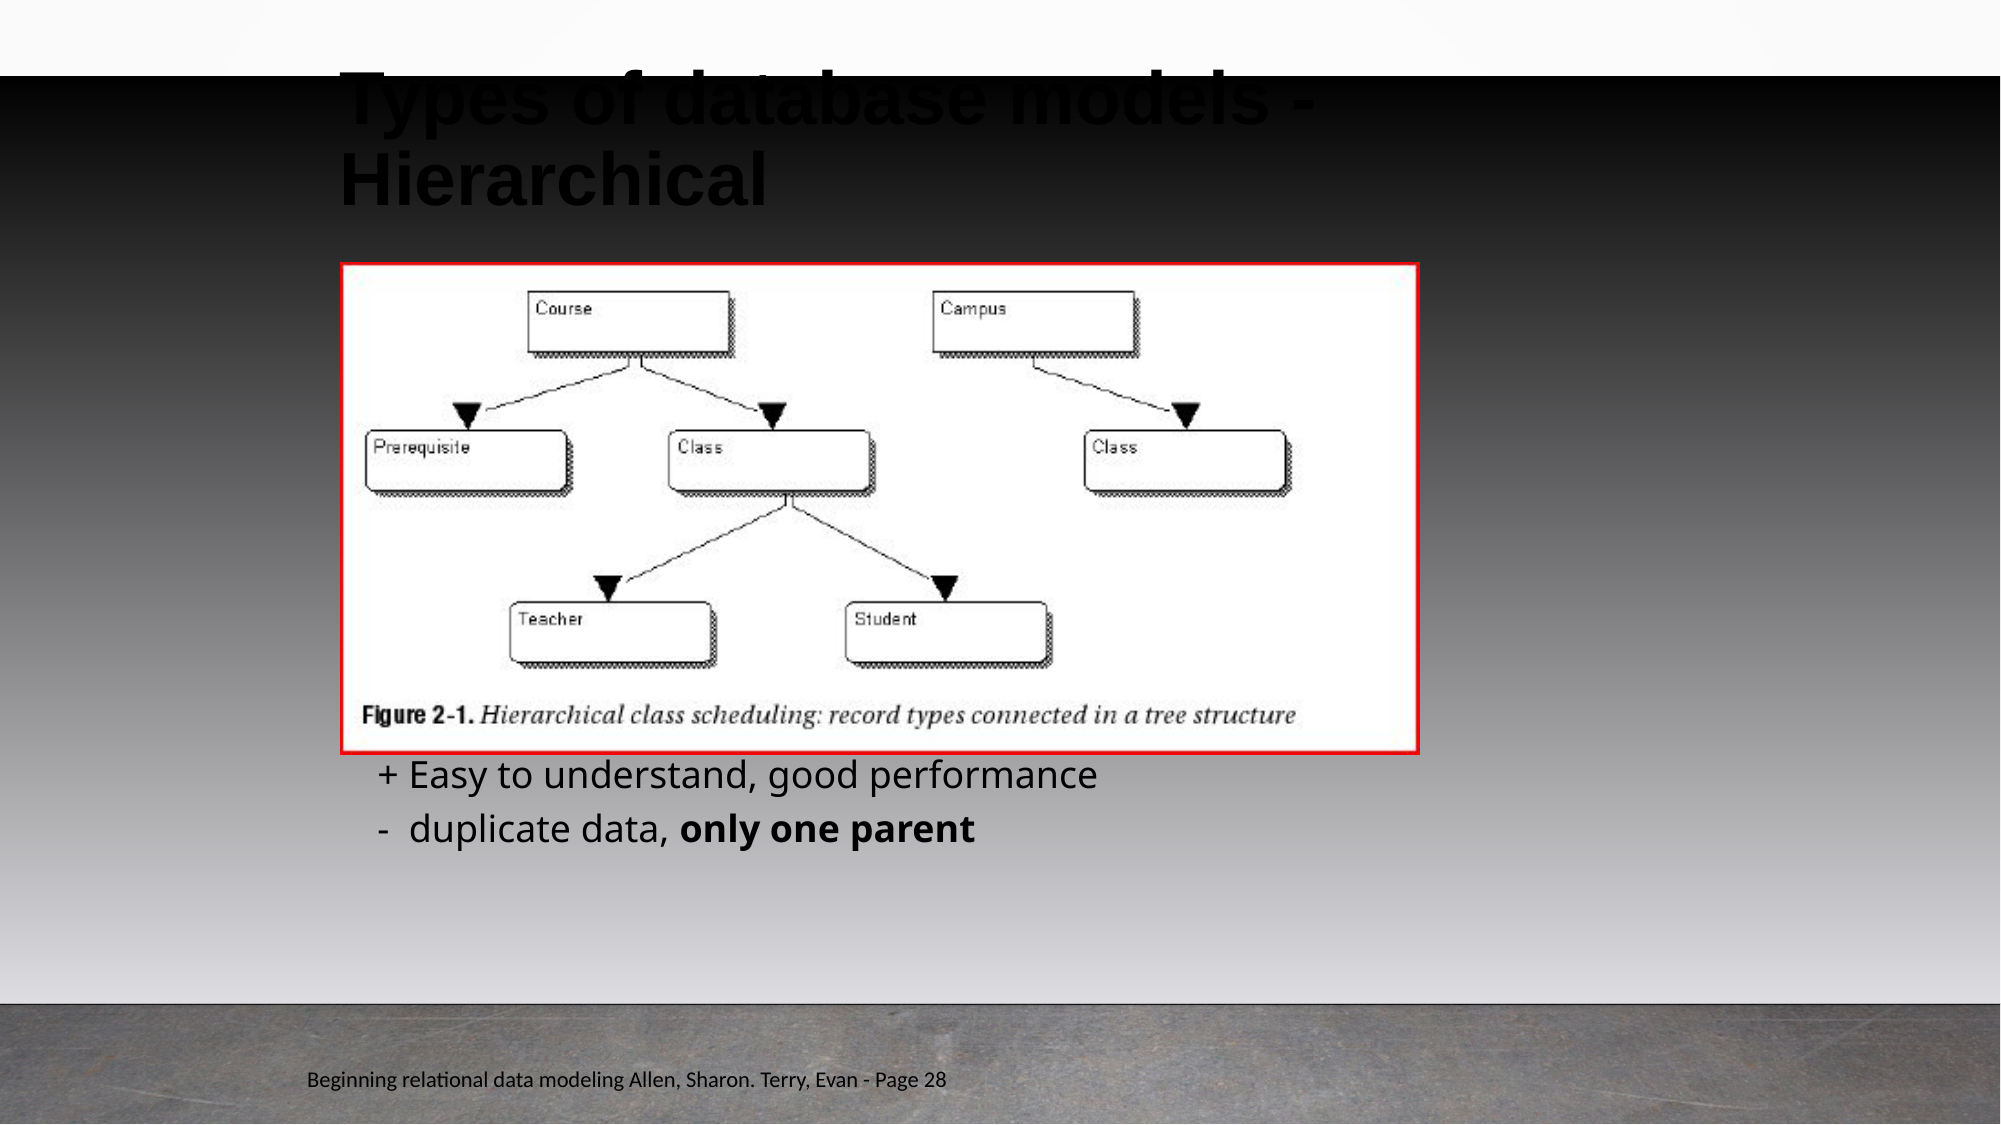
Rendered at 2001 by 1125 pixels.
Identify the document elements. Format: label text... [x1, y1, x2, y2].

picture [340, 262, 1420, 755]
title Types of database models - Hierarchical [324, 45, 1675, 233]
text_box Beginning relational data modeling Allen, Sharon. Terry, Evan - Page 28 [292, 1050, 1356, 1125]
list + Easy to understand, good performance - duplicate data, only one parent [324, 262, 1675, 1078]
